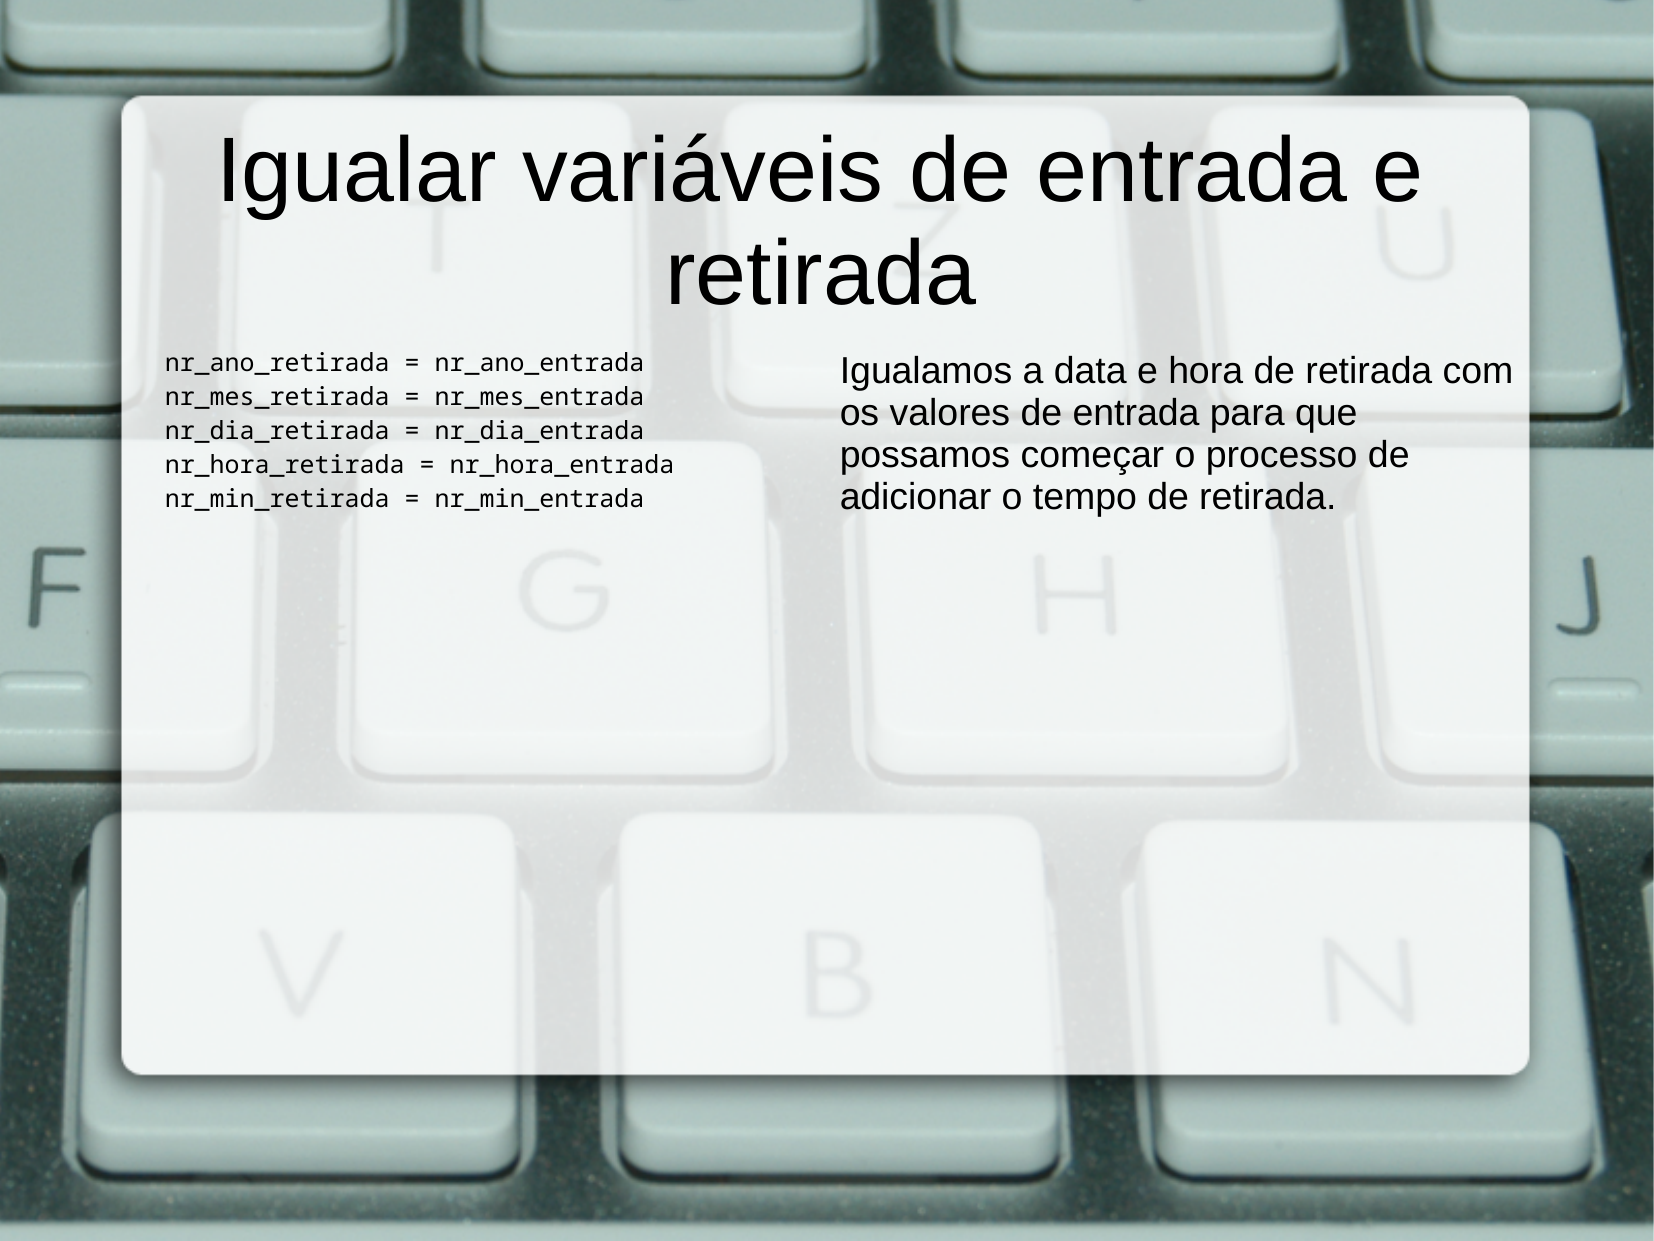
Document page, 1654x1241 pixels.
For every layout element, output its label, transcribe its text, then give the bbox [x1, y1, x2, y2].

picture [0, 0, 1654, 1241]
text_box nr_ano_retirada = nr_ano_entrada nr_mes_retirada = nr_mes_entrada nr_dia_retirada = nr_dia_entrada nr_hora_retirada = nr_hora_entrada nr_min_retirada = nr_min_entrada [150, 337, 776, 563]
text_box Igualamos a data e hora de retirada com os valores de entrada para que possamos começar o processo de adicionar o tempo de retirada. [825, 342, 1538, 526]
title Igualar variáveis de entrada e retirada [135, 118, 1506, 324]
